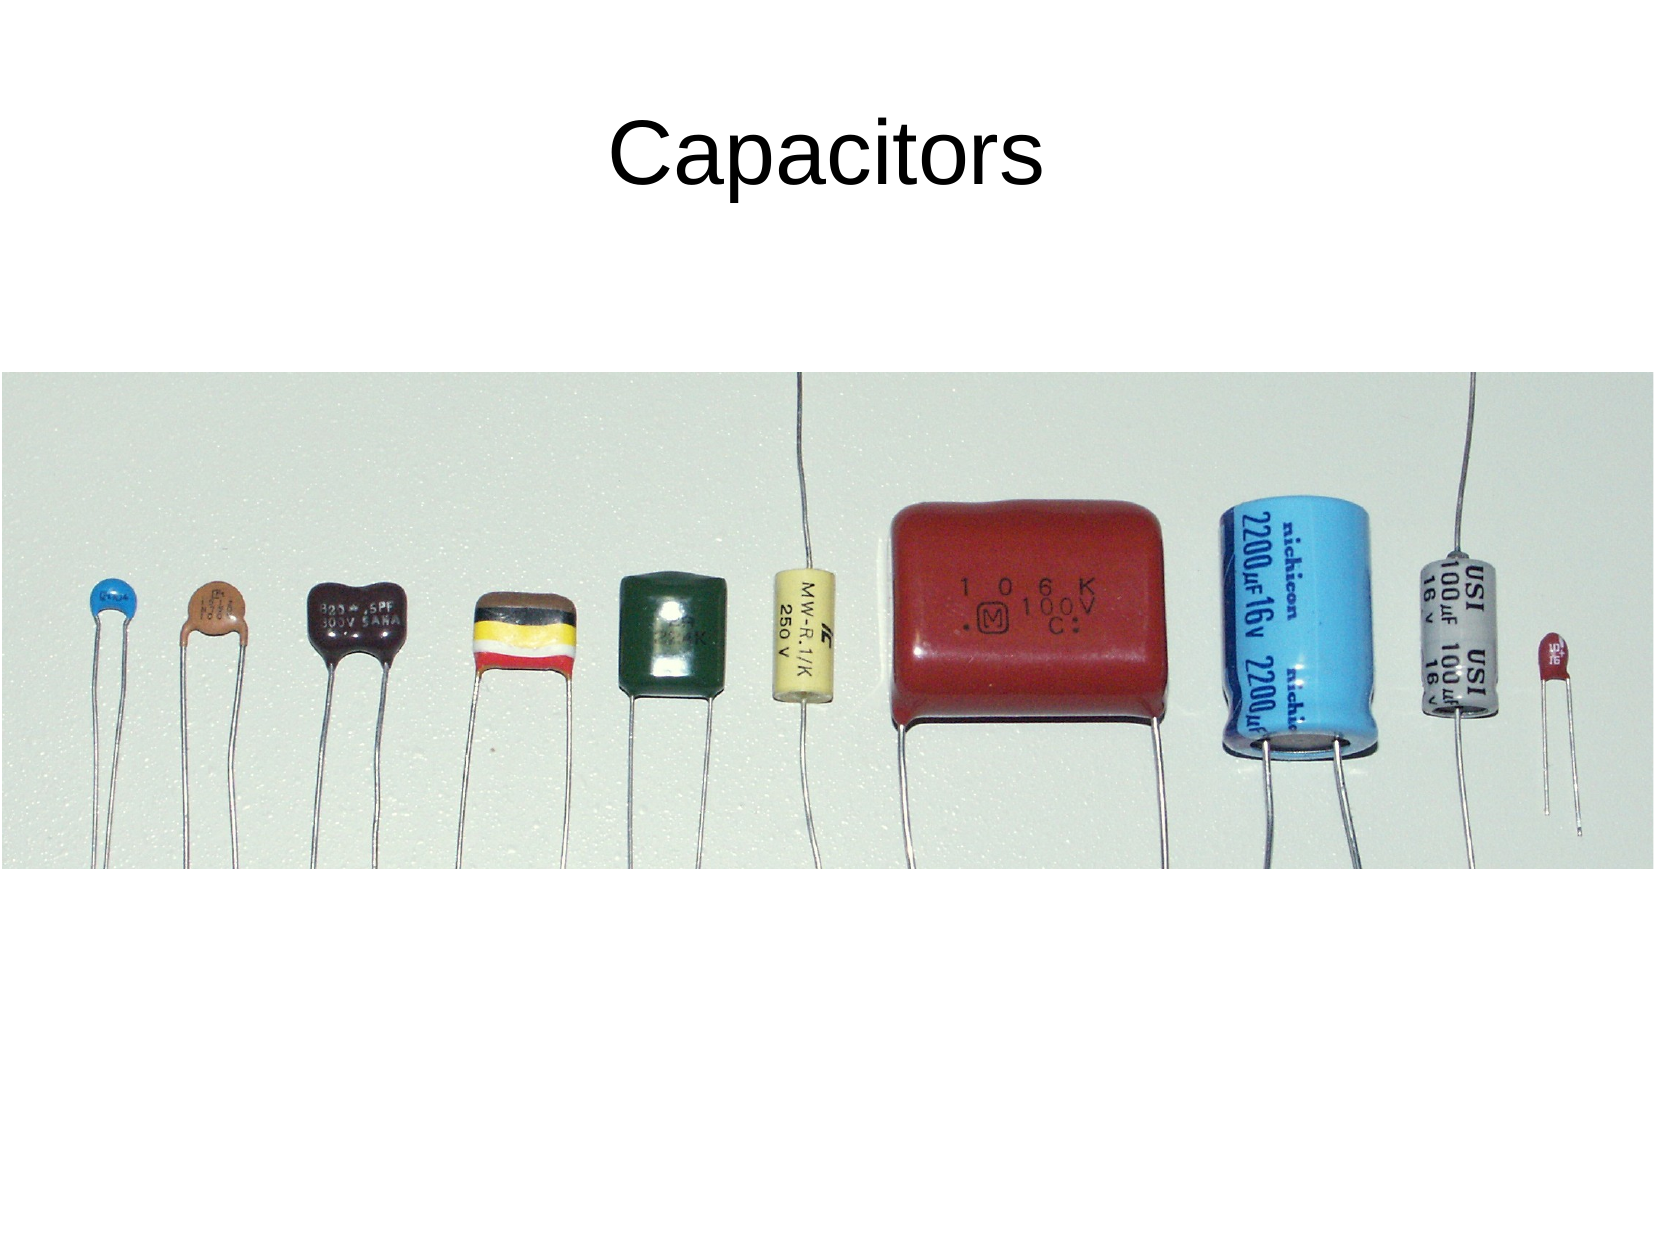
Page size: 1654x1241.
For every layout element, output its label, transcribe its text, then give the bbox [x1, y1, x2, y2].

picture [2, 372, 1654, 869]
title Capacitors [82, 49, 1571, 257]
